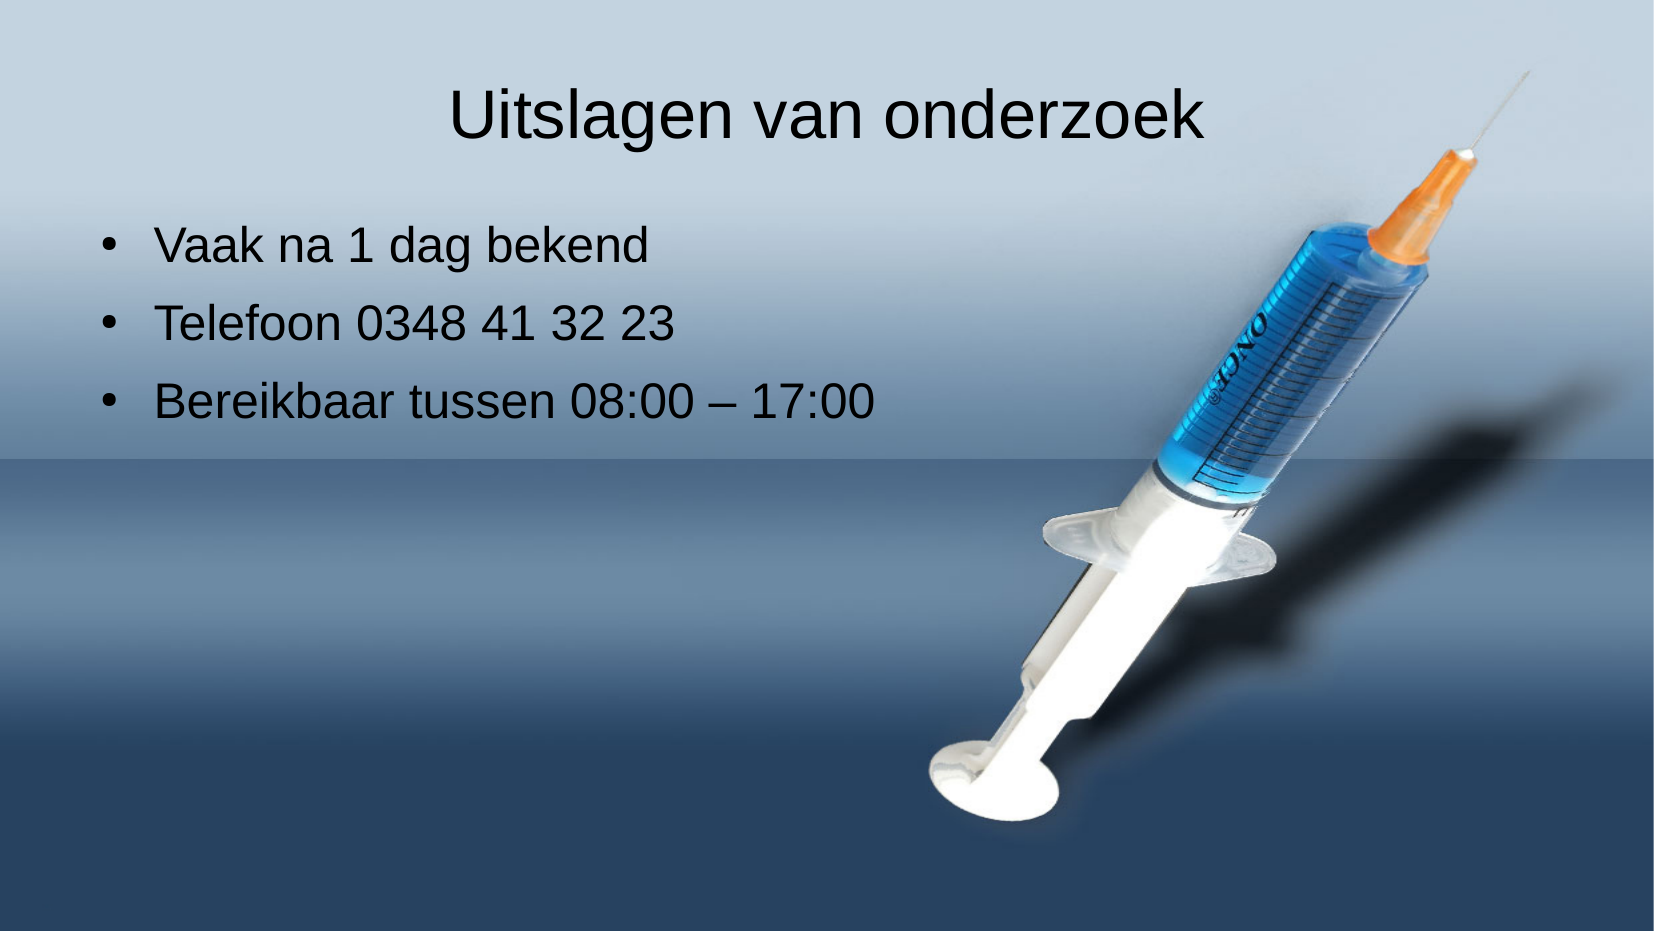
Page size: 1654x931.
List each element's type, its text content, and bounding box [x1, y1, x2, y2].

title Uitslagen van onderzoek [82, 37, 1571, 193]
list Vaak na 1 dag bekend Telefoon 0348 41 32 23 Bereikbaar tussen 08:00 – 17:00 [82, 217, 1571, 758]
picture [0, 0, 1654, 931]
